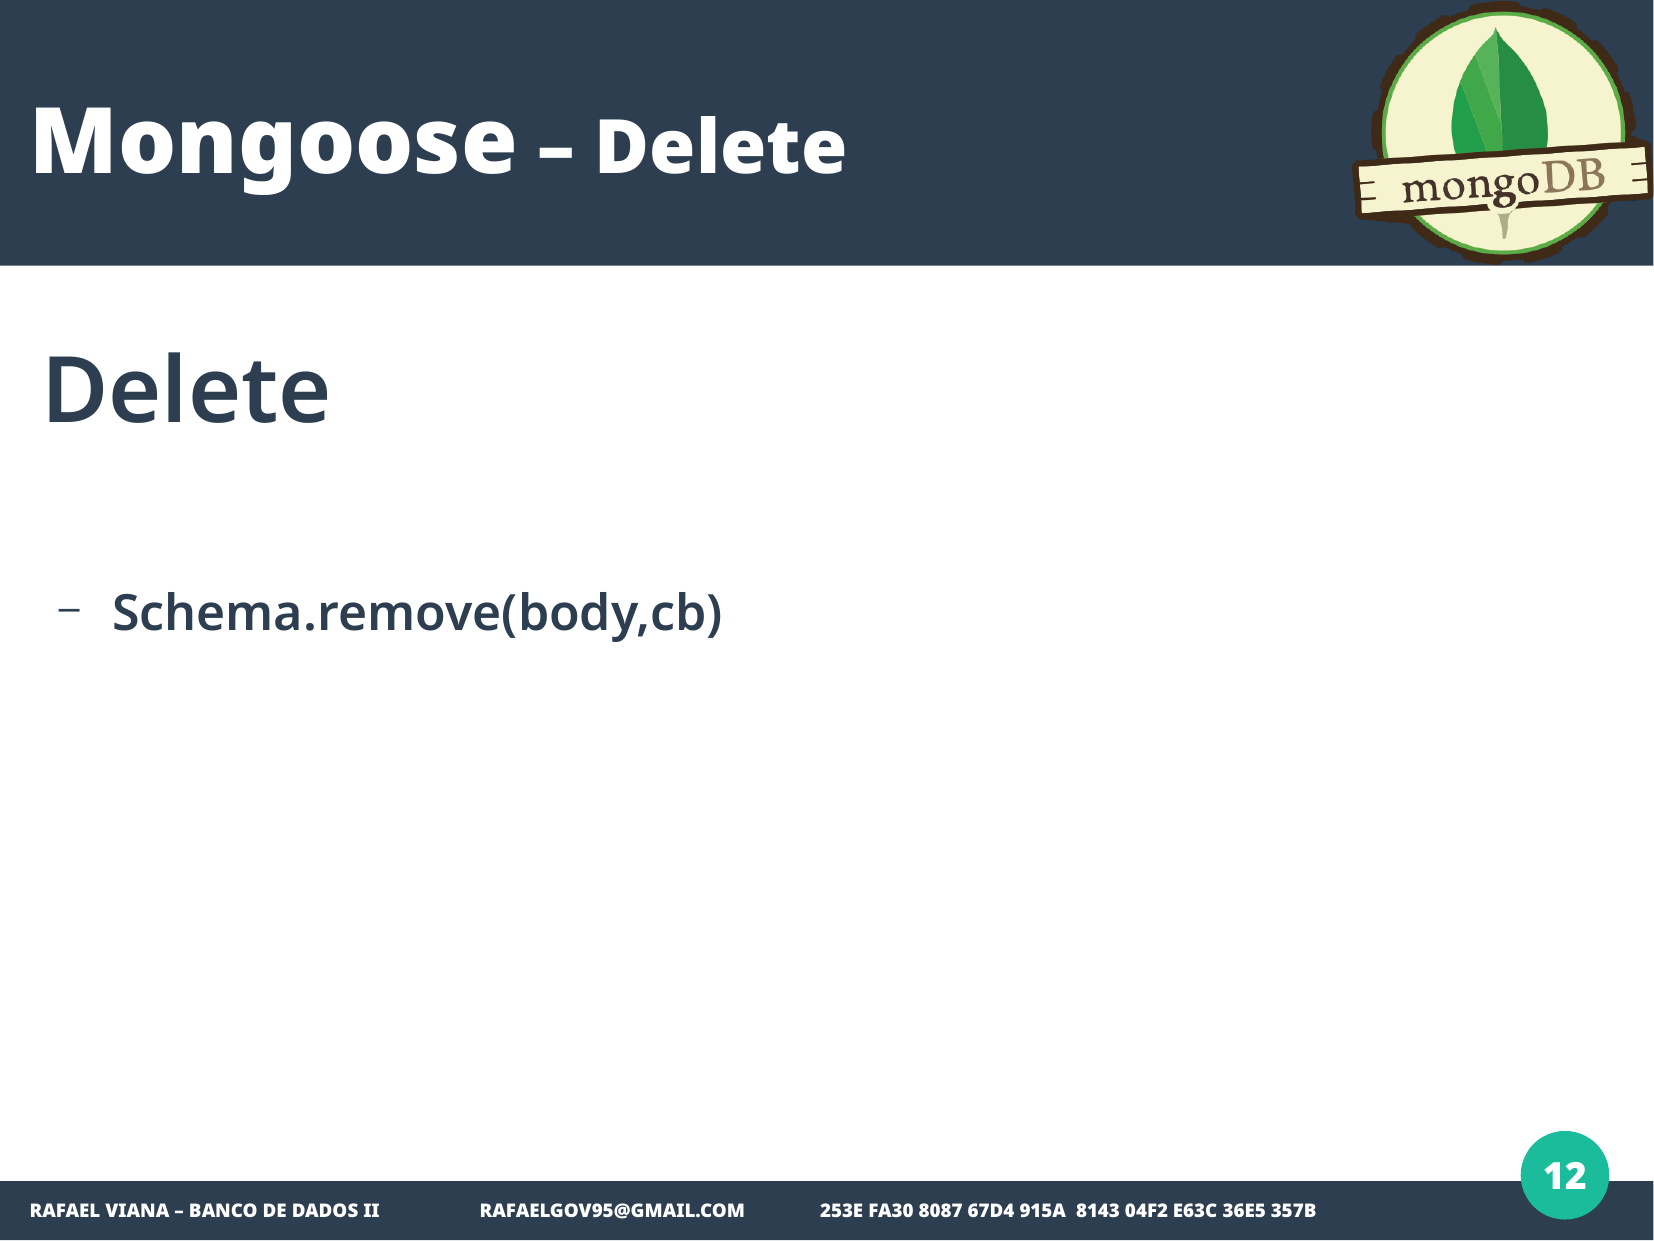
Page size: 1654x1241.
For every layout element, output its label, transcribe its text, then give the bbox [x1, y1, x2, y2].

title Mongoose – Delete [29, 59, 1352, 217]
picture [1352, 0, 1654, 284]
text_box Delete Schema.remove(body,cb) [0, 324, 1625, 1034]
text_box RAFAEL VIANA – BANCO DE DADOS II RAFAELGOV95@GMAIL.COM 253E FA30 8087 67D4 915A 8143 04F2 E63C 36E5 357B [29, 1181, 1654, 1241]
